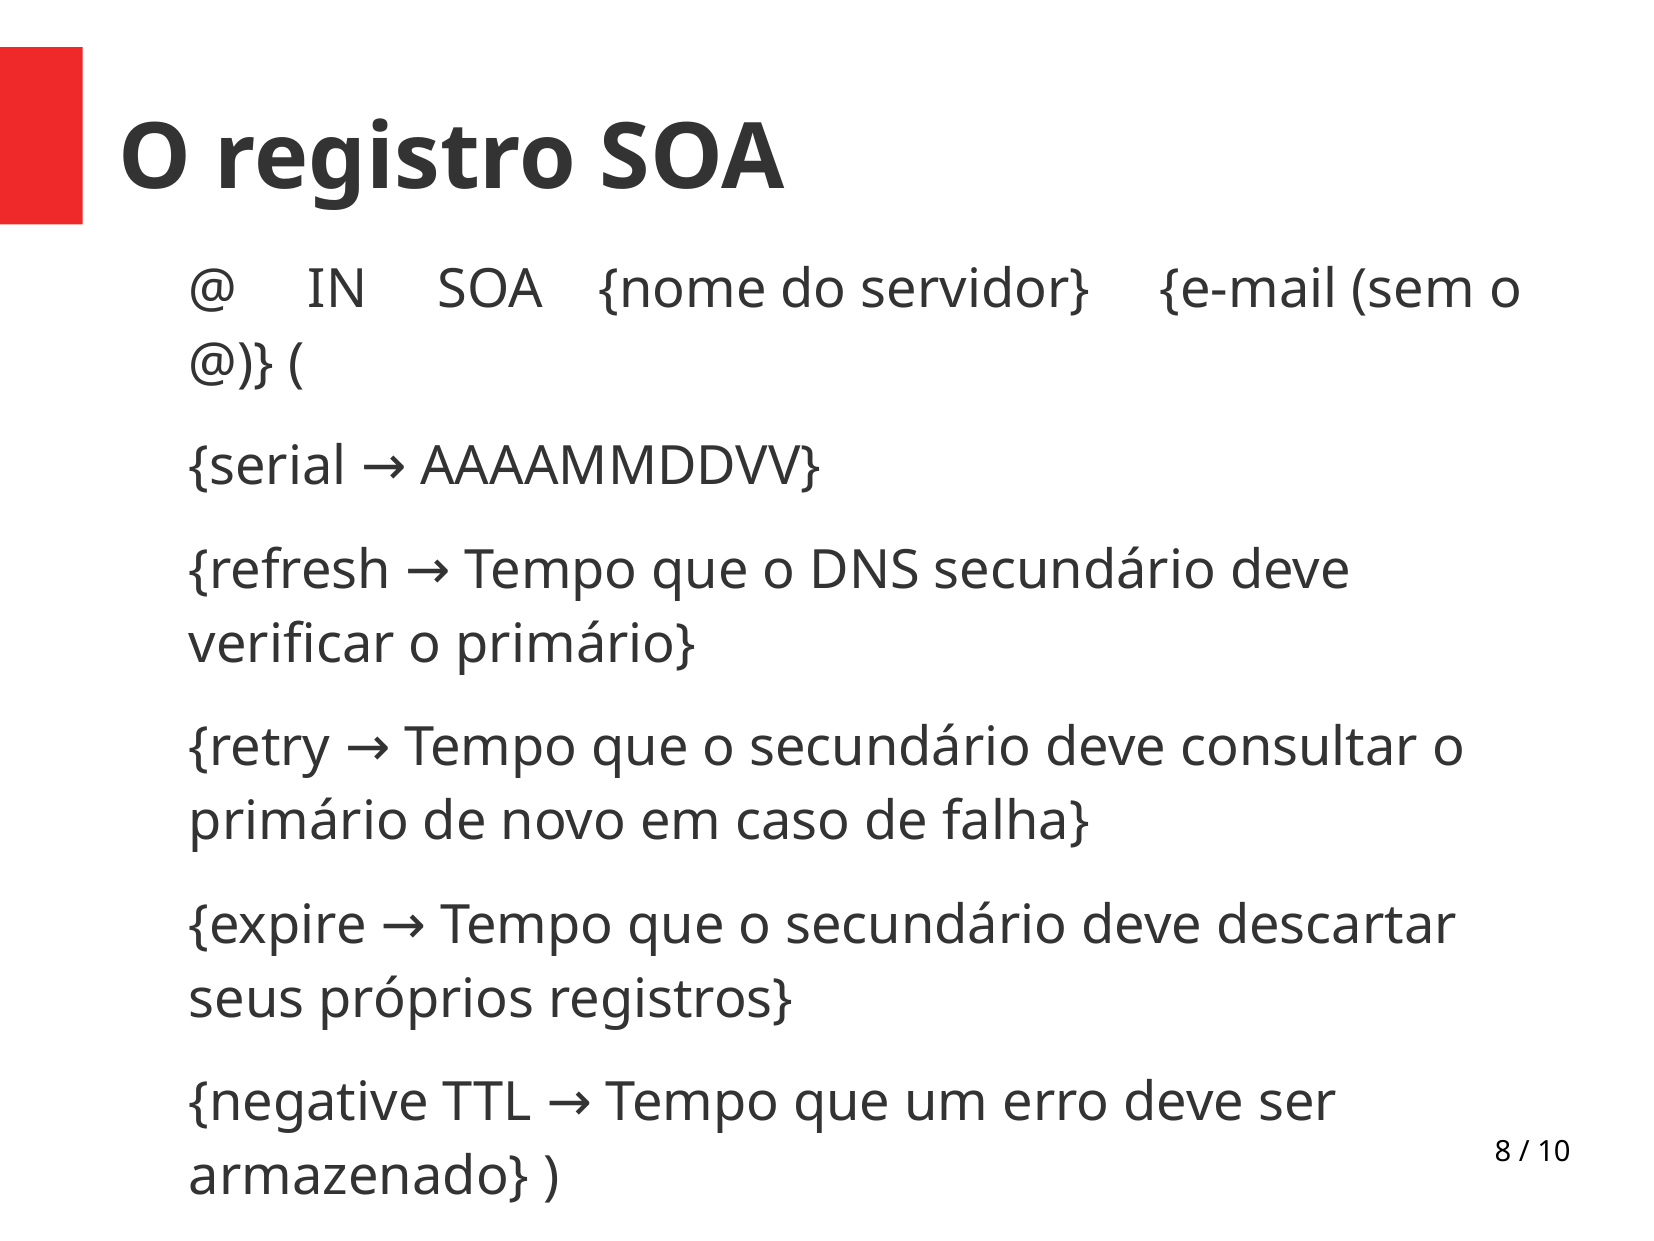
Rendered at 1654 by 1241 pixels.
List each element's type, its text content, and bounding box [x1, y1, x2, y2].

title O registro SOA [118, 49, 1571, 257]
list @ IN SOA {nome do servidor} {e-mail (sem o @)} ( {serial → AAAAMMDDVV} {refresh → Tempo que o DNS secundário deve verificar o primário} {retry → Tempo que o secundário deve consultar o primário de novo em caso de falha} {expire → Tempo que o secundário deve descartar seus próprios registros} {negative TTL → Tempo que um erro deve ser armazenado} ) [118, 249, 1536, 969]
